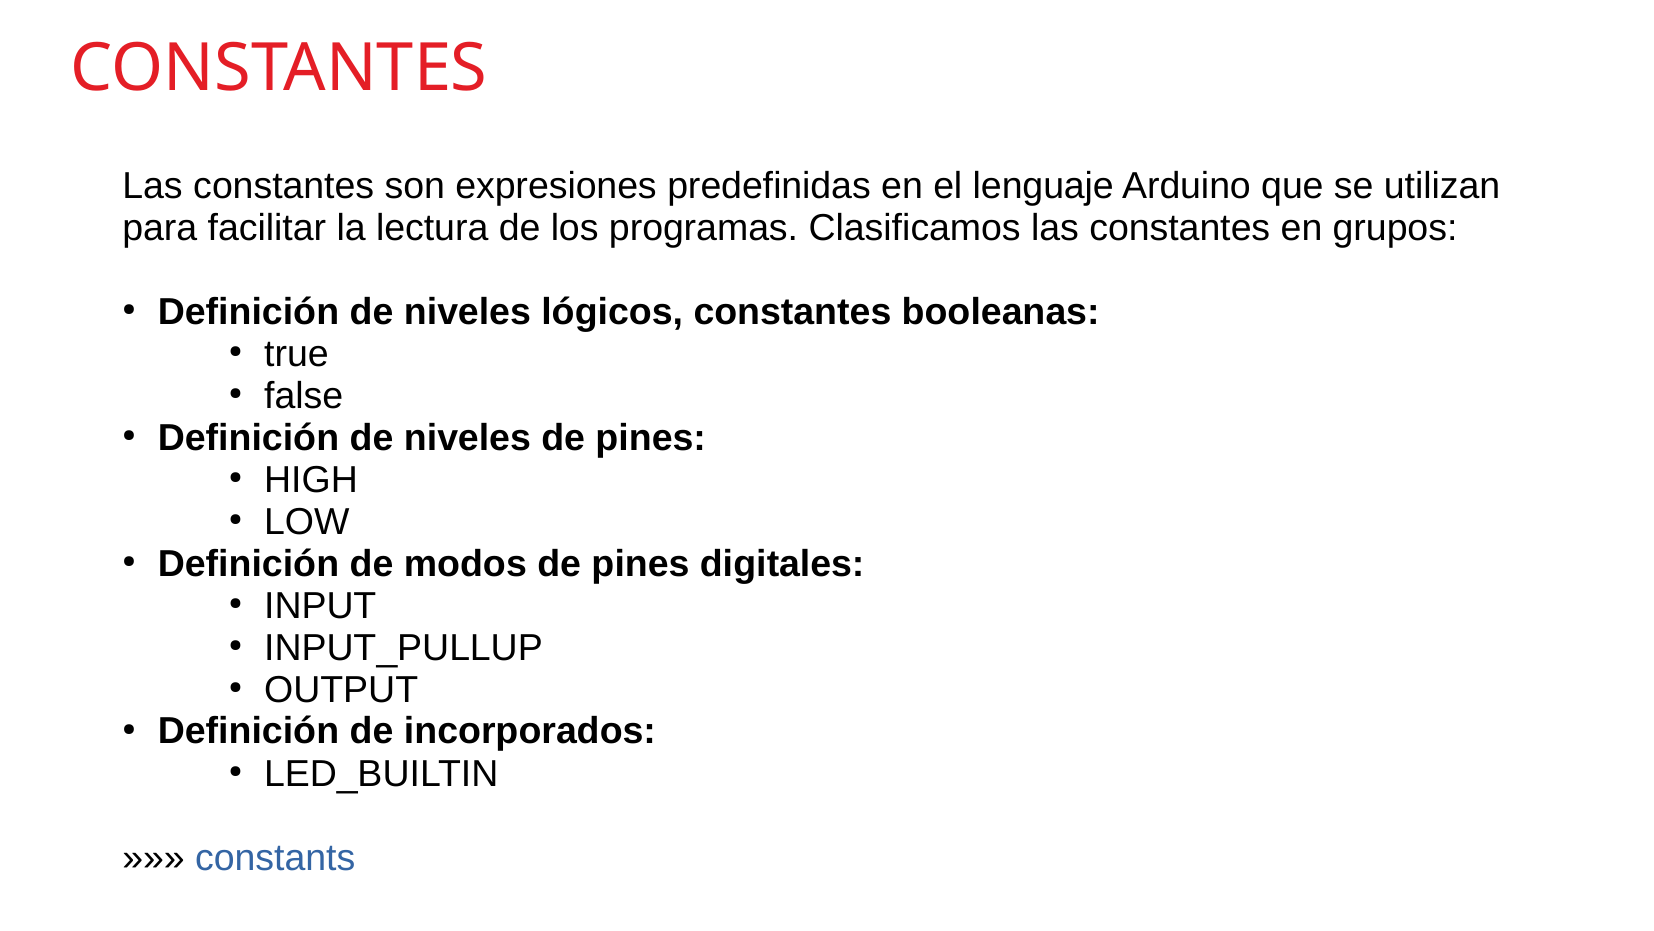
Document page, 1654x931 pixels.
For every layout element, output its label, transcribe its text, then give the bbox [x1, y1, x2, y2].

title CONSTANTES [70, 11, 1347, 118]
text_box Las constantes son expresiones predefinidas en el lenguaje Arduino que se utilizan para facilitar la lectura de los programas. Clasificamos las constantes en grupos: Definición de niveles lógicos, constantes booleanas: true false Definición de niveles de pines: HIGH LOW Definición de modos de pines digitales: INPUT INPUT_PULLUP OUTPUT Definición de incorporados: LED_BUILTIN »»» constants [107, 156, 1546, 886]
